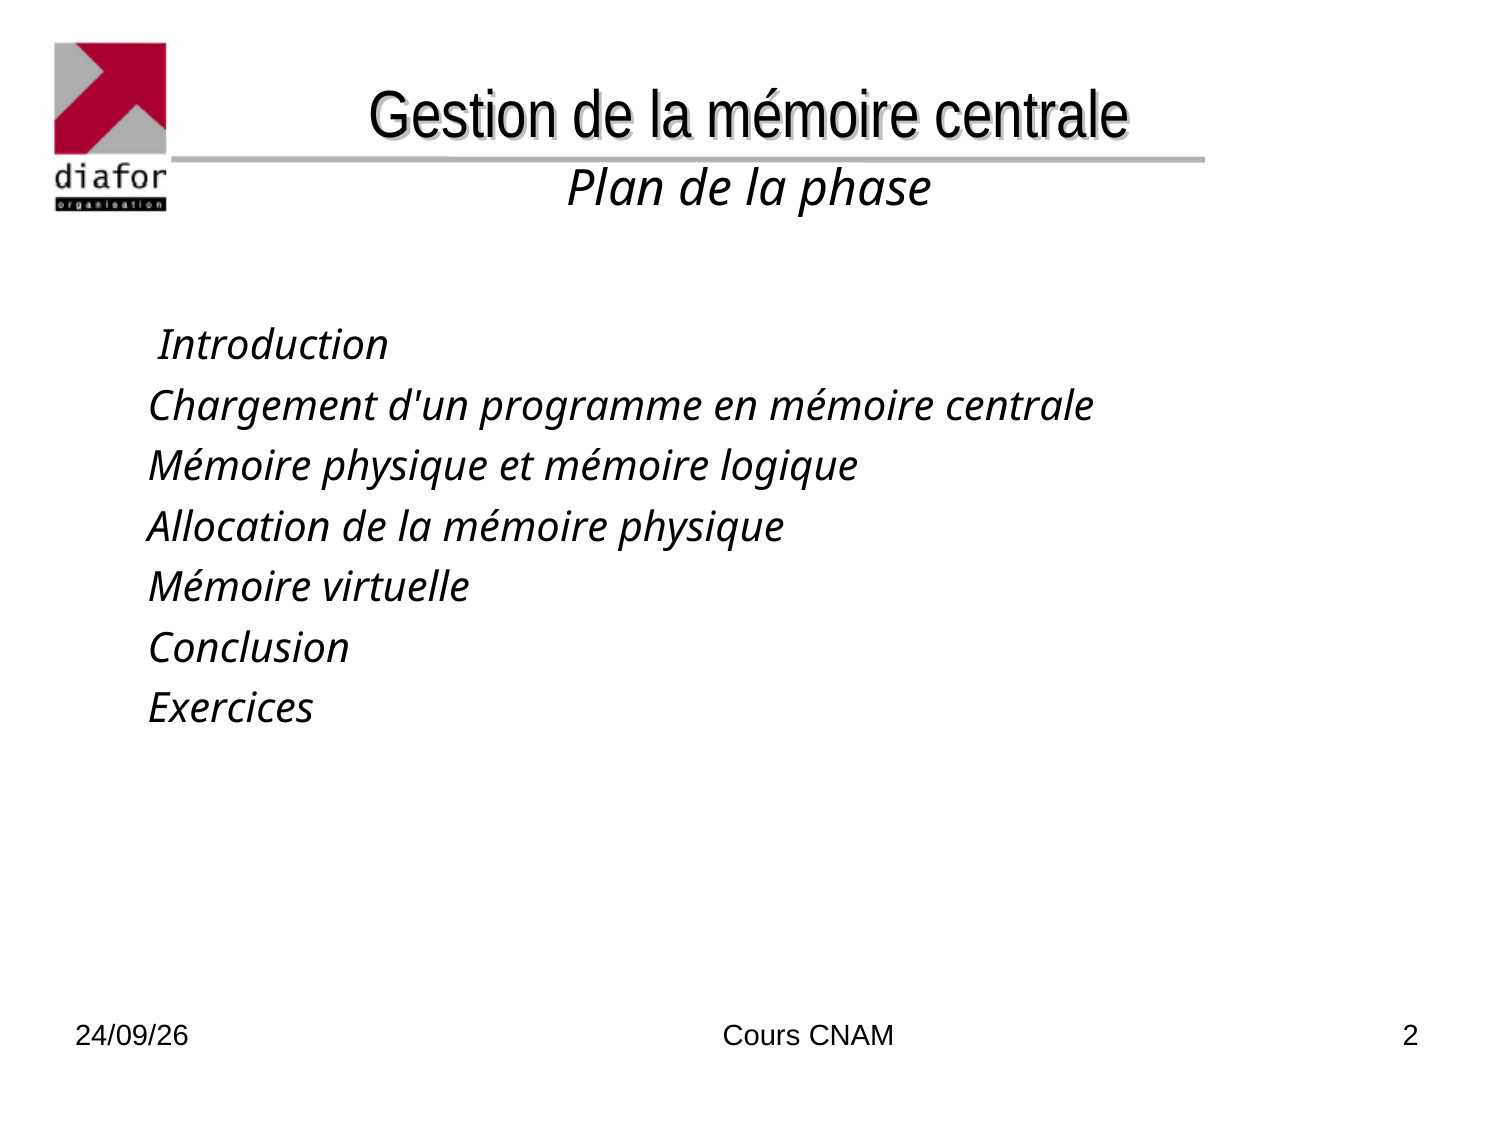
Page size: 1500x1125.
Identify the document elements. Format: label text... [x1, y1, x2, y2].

title Gestion de la mémoire centrale Plan de la phase [75, 45, 1426, 250]
list Introduction Chargement d'un programme en mémoire centrale Mémoire physique et mémoire logique Allocation de la mémoire physique Mémoire virtuelle Conclusion Exercices [147, 324, 1329, 815]
picture [53, 42, 168, 213]
